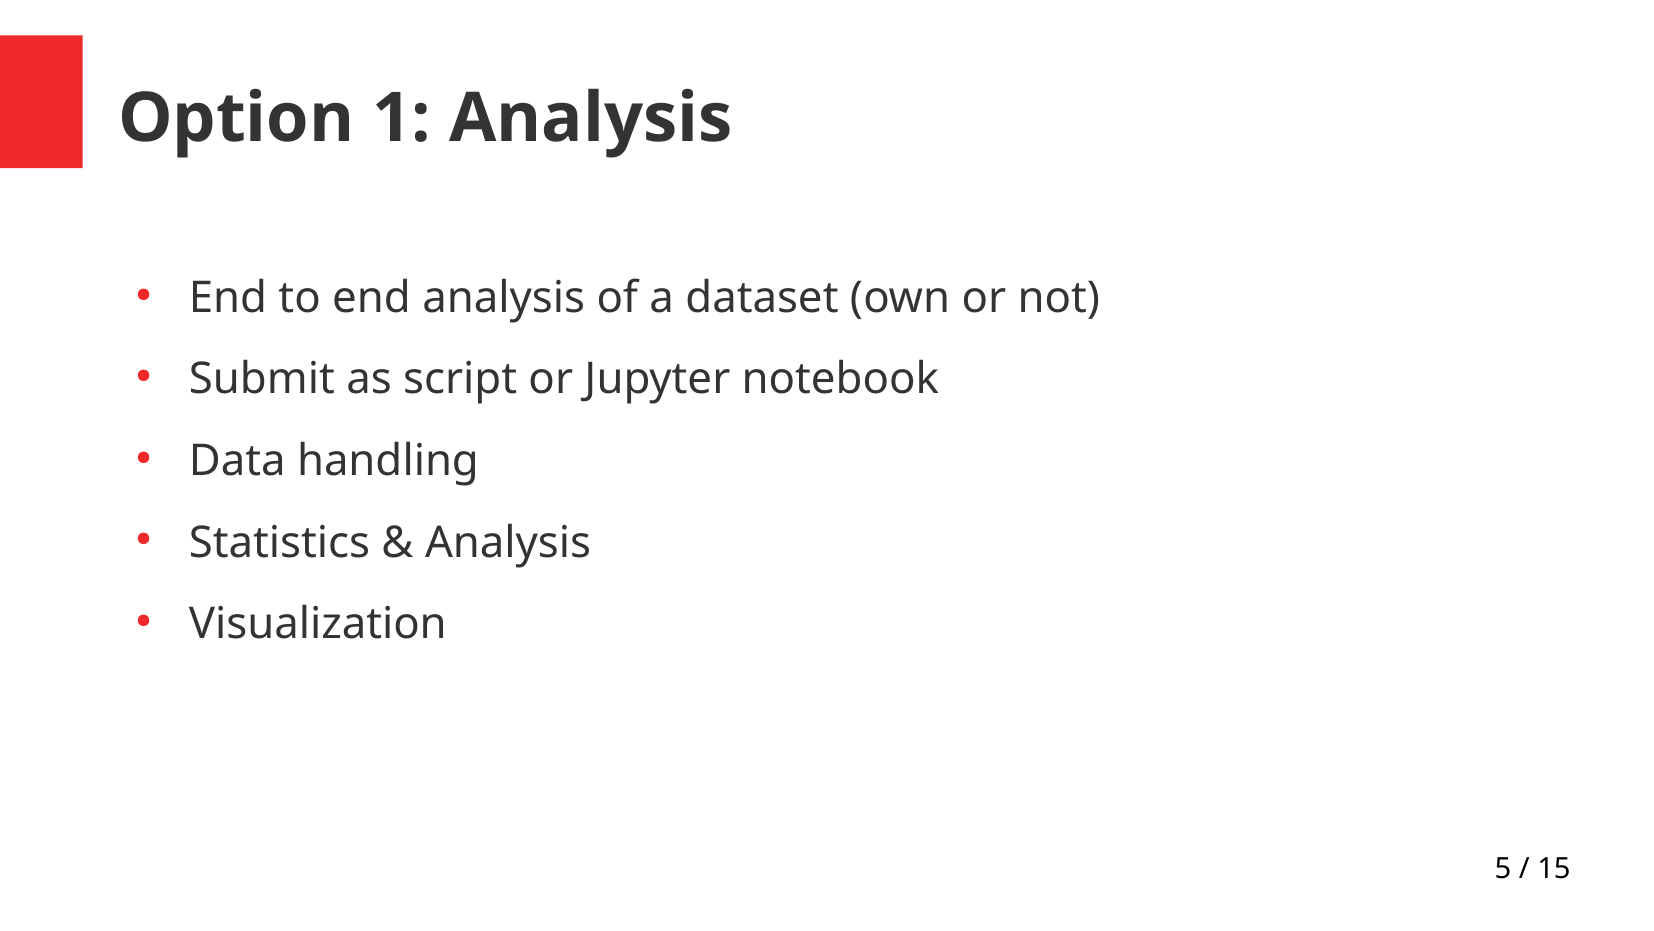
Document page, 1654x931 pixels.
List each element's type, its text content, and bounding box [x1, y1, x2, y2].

list End to end analysis of a dataset (own or not) Submit as script or Jupyter notebook Data handling Statistics & Analysis Visualization [118, 265, 1536, 806]
title Option 1: Analysis [118, 36, 1571, 193]
